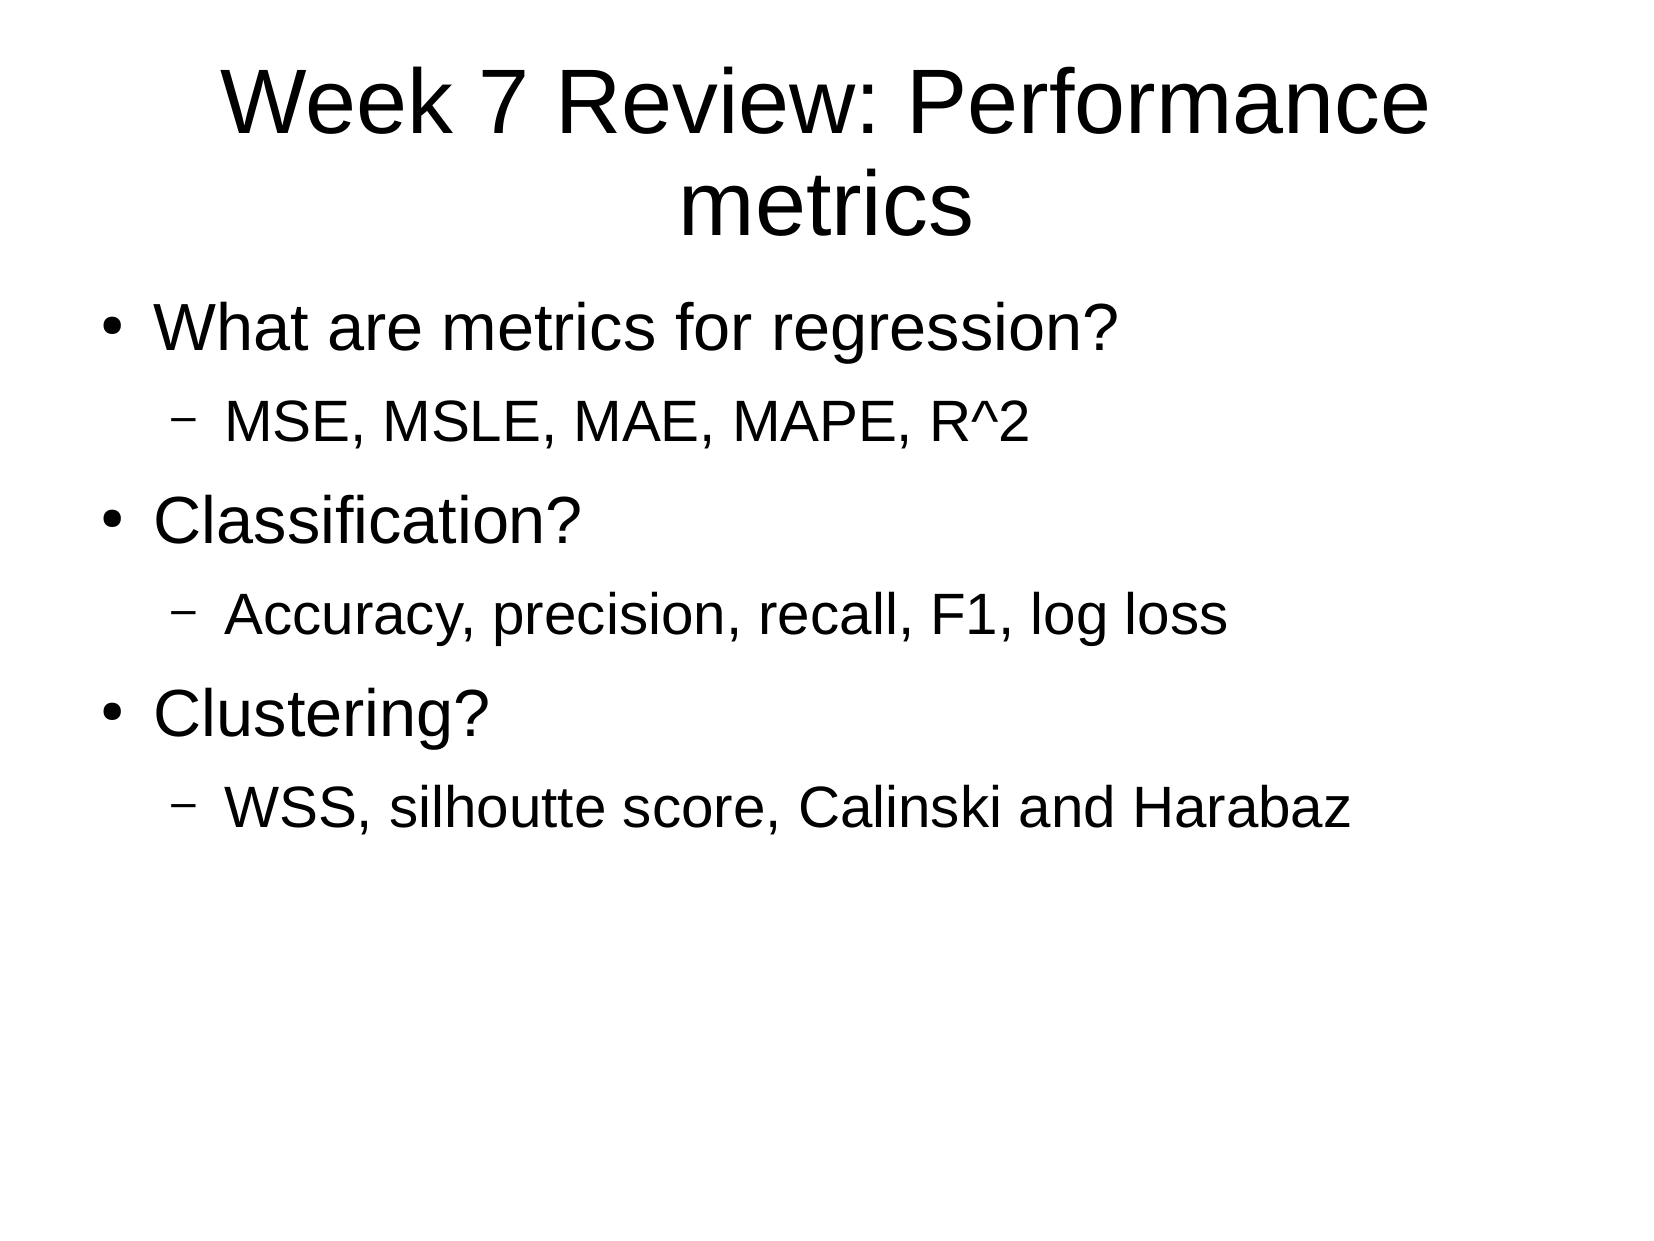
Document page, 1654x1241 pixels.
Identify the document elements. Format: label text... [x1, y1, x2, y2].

title Week 7 Review: Performance metrics [82, 49, 1571, 257]
list What are metrics for regression? MSE, MSLE, MAE, MAPE, R^2 Classification? Accuracy, precision, recall, F1, log loss Clustering? WSS, silhoutte score, Calinski and Harabaz [82, 290, 1571, 1010]
